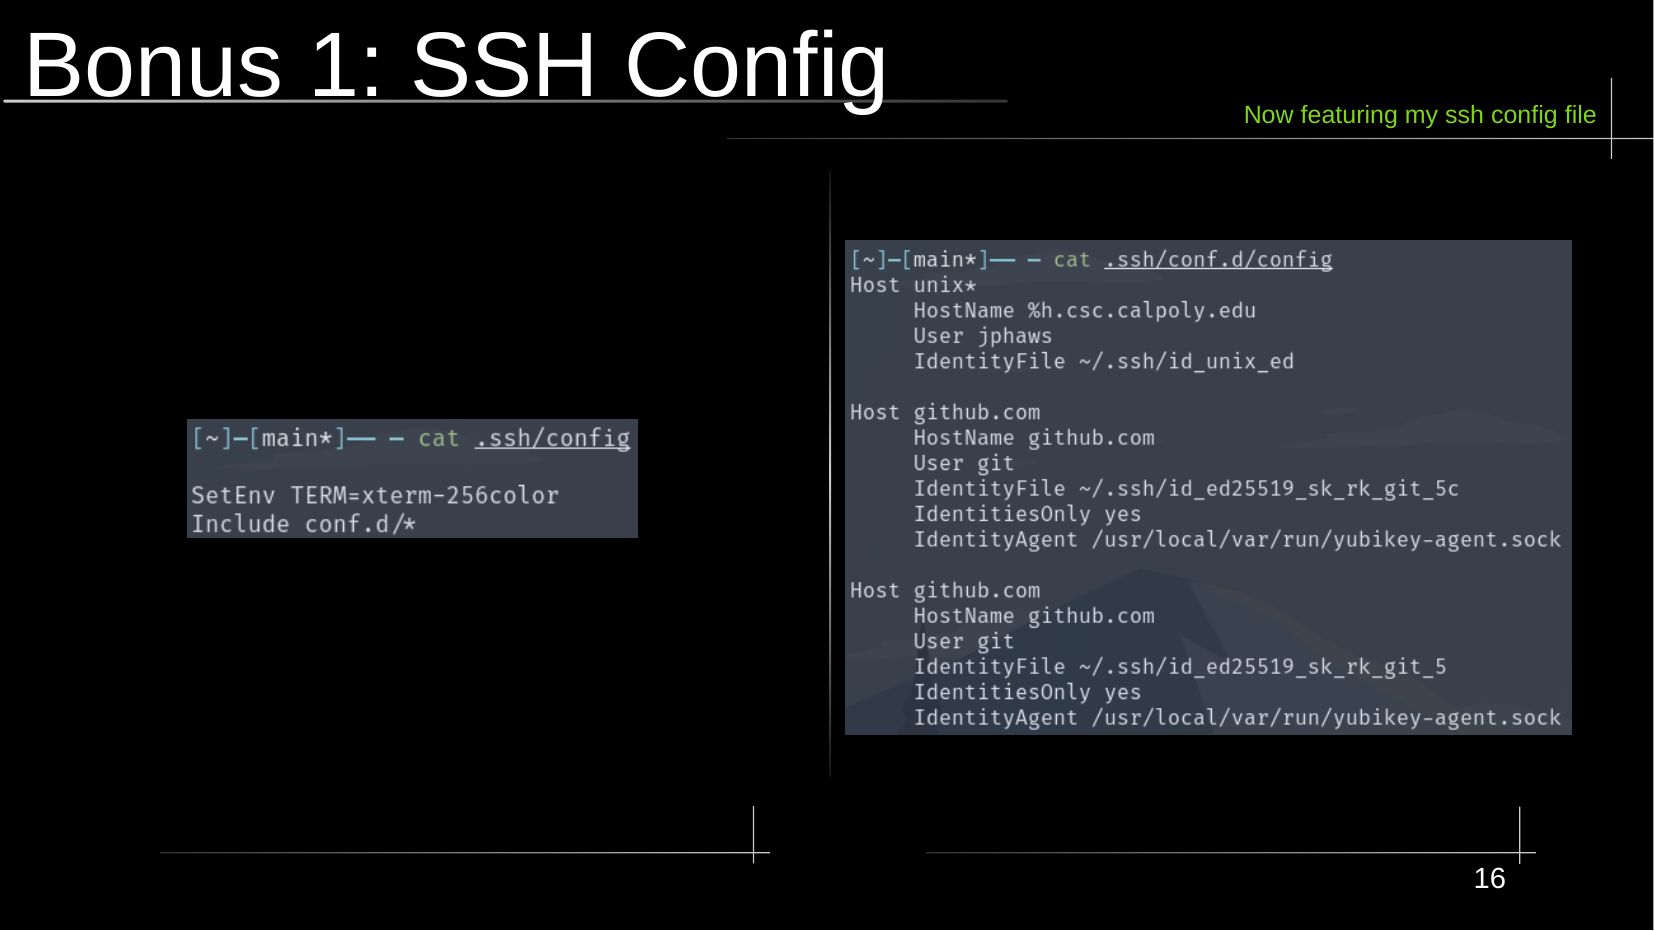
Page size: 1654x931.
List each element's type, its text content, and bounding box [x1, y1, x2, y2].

picture [187, 419, 638, 538]
title Bonus 1: SSH Config [23, 11, 1589, 119]
picture [845, 240, 1572, 735]
text_box Now featuring my ssh config file [1012, 93, 1613, 137]
